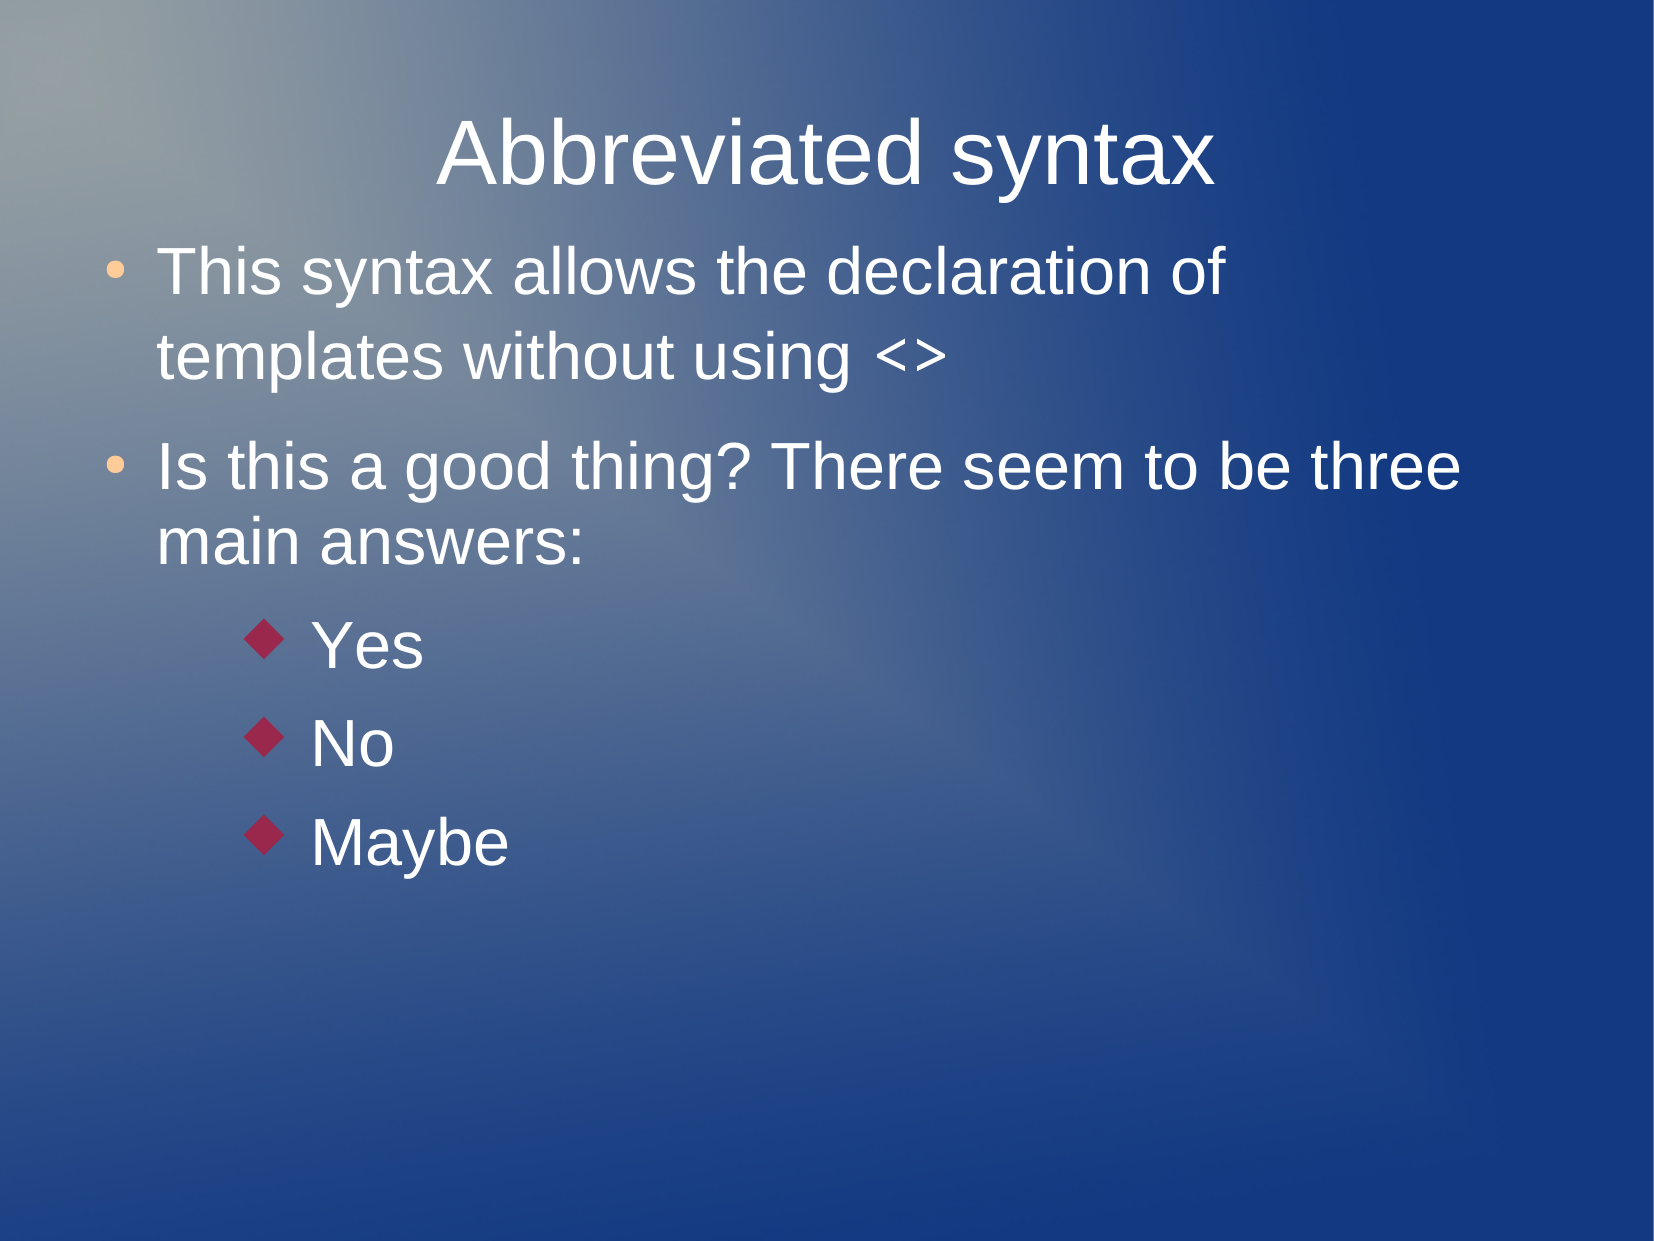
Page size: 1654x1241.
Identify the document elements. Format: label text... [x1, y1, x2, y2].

list This syntax allows the declaration of templates without using <> Is this a good thing? There seem to be three main answers: Yes No Maybe [85, 233, 1467, 1149]
title Abbreviated syntax [82, 49, 1571, 257]
picture [0, 0, 1654, 1241]
